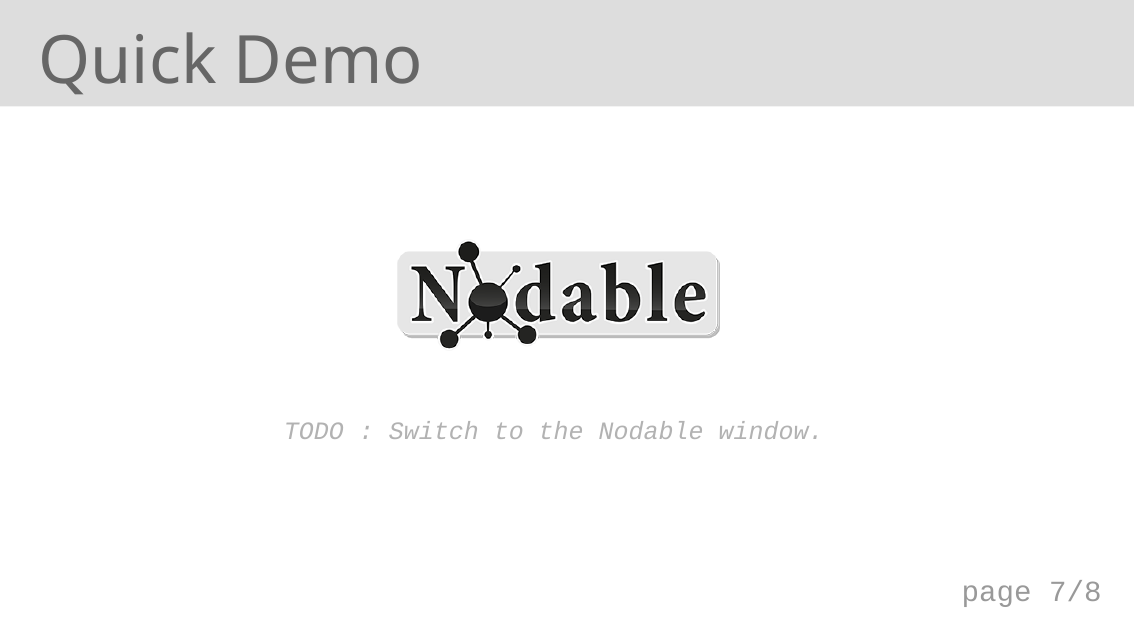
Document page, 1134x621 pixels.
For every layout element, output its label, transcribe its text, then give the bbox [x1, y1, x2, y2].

text_box Quick Demo [23, 5, 734, 99]
text_box TODO : Switch to the Nodable window. [269, 397, 839, 438]
text_box [0, 0, 1134, 107]
text_box page <numéro>/8 [720, 570, 1134, 621]
picture [389, 236, 727, 355]
